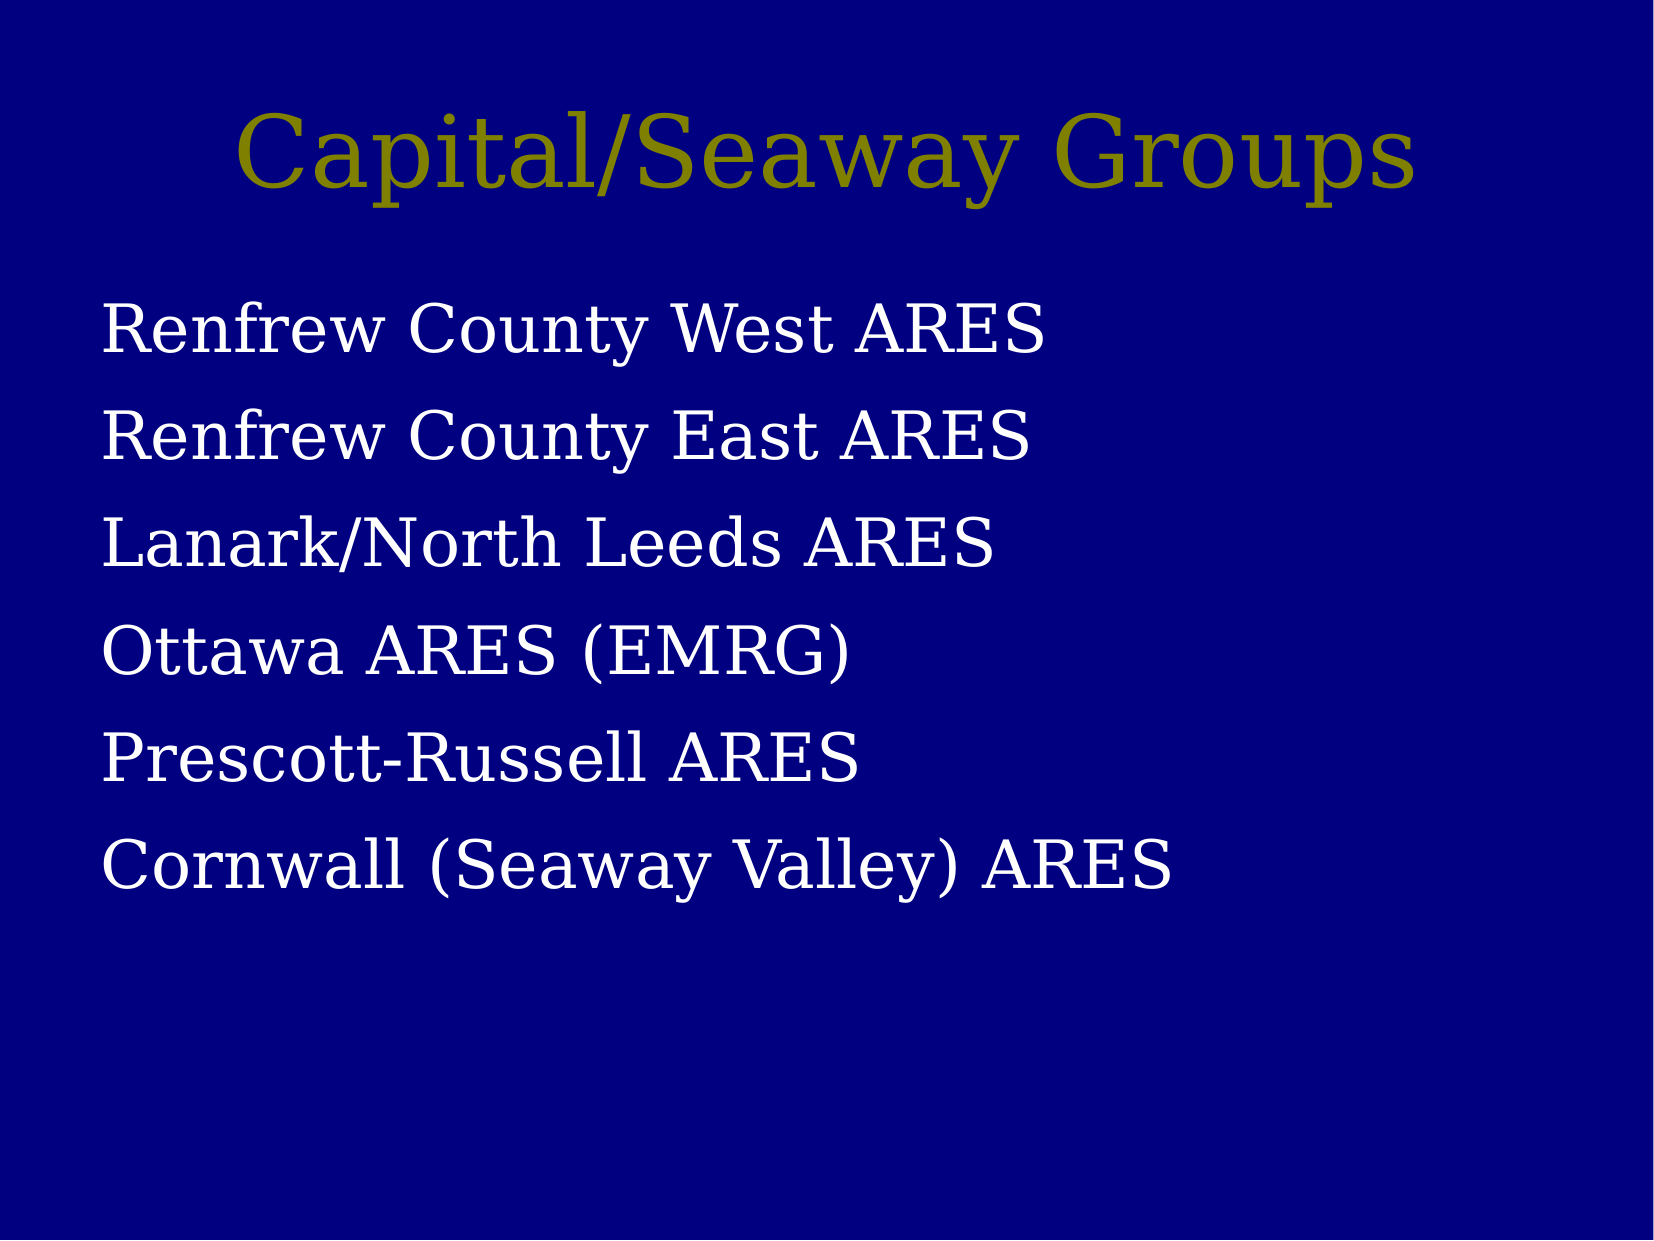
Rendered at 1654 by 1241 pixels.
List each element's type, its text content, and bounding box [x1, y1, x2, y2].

title Capital/Seaway Groups [82, 49, 1571, 257]
list Renfrew County West ARES Renfrew County East ARES Lanark/North Leeds ARES Ottawa ARES (EMRG) Prescott-Russell ARES Cornwall (Seaway Valley) ARES [82, 290, 1571, 1094]
